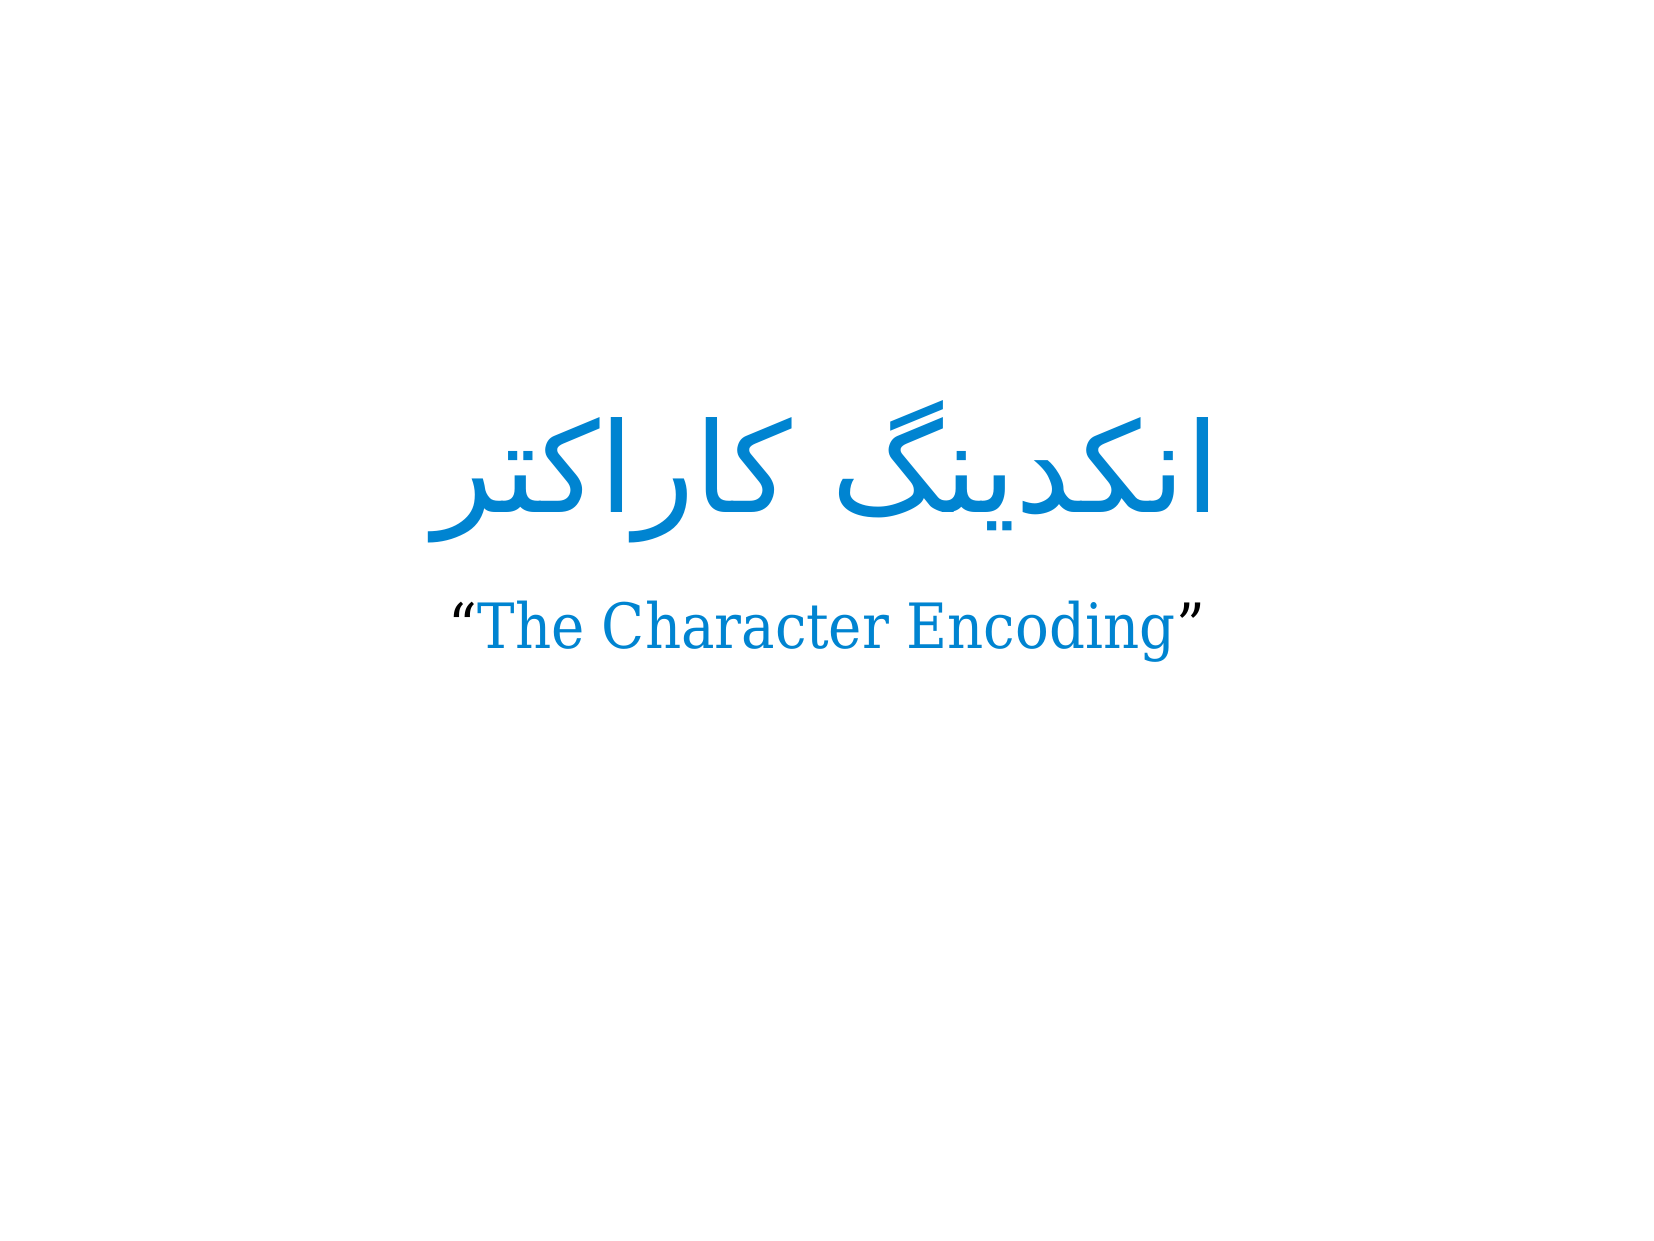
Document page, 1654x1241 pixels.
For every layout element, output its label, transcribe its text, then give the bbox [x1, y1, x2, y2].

text_box انکدینگ کاراکتر “The Character Encoding” [82, 49, 1571, 1010]
